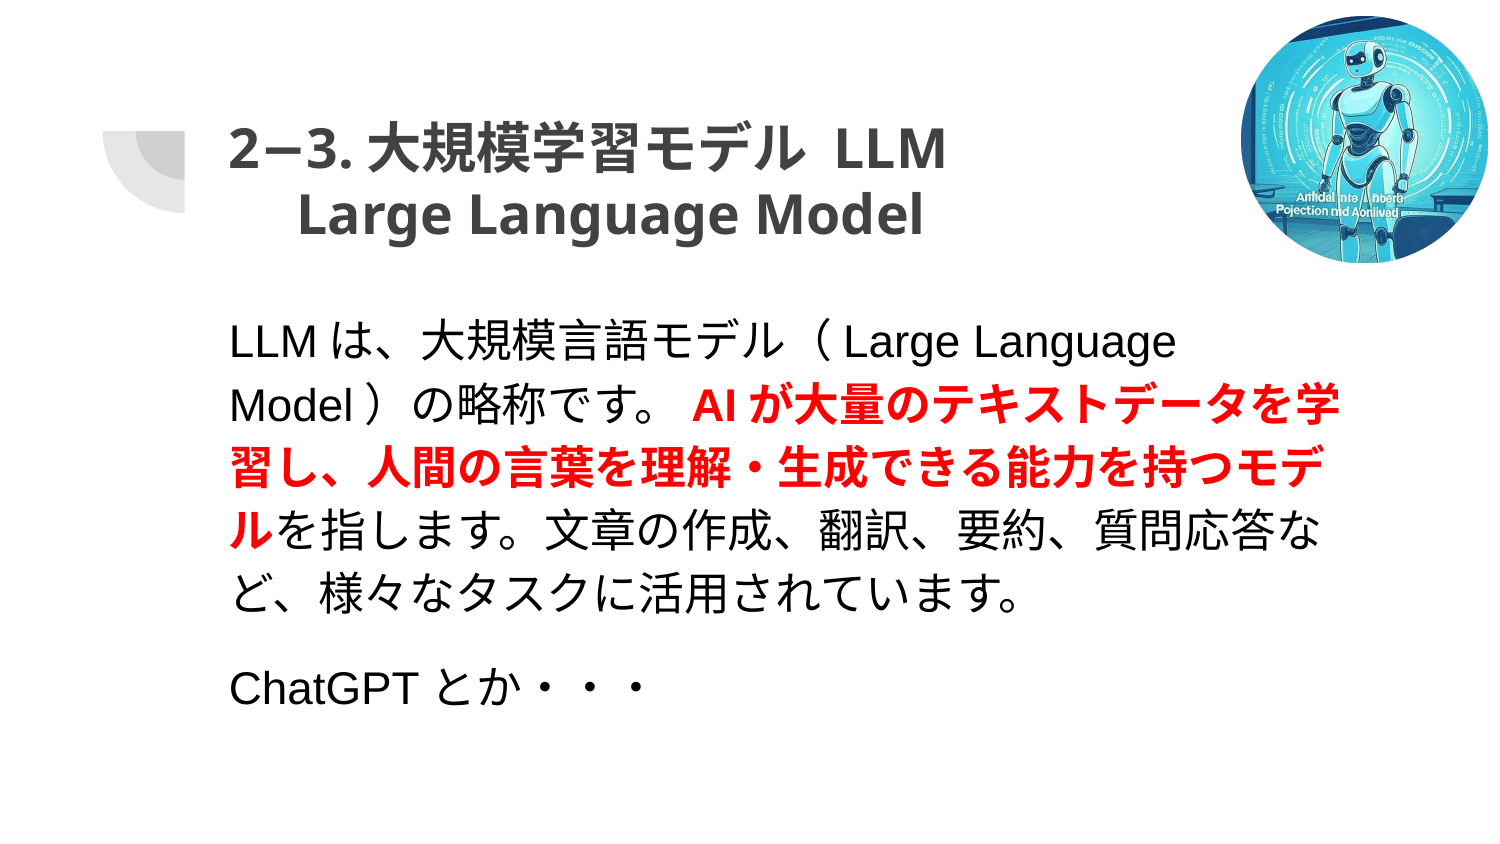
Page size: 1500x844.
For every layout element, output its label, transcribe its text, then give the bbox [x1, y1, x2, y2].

picture [1241, 16, 1488, 263]
list LLMは、大規模言語モデル（Large Language Model）の略称です。AIが大量のテキストデータを学習し、人間の言葉を理解・生成できる能力を持つモデルを指します。文章の作成、翻訳、要約、質問応答など、様々なタスクに活用されています。﻿ ChatGPTとか・・・ [213, 288, 1368, 759]
title 2−3.大規模学習モデル LLM Large Language Model [213, 98, 1241, 263]
